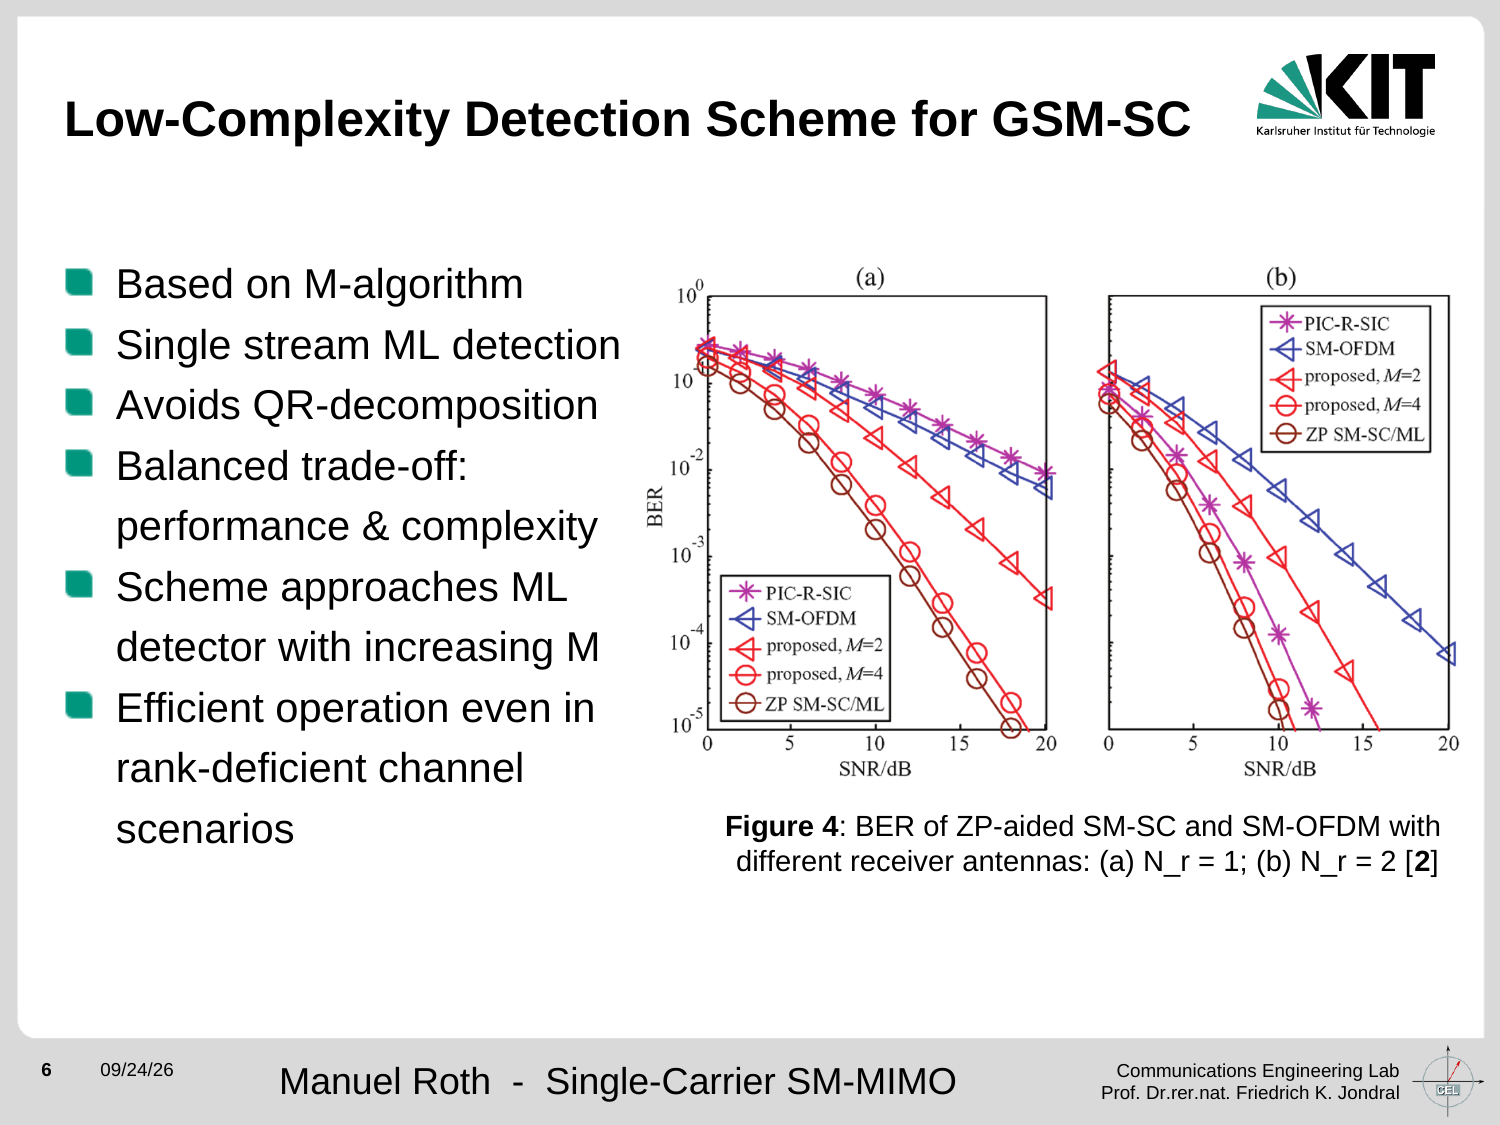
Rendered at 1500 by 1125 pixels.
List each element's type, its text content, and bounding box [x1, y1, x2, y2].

picture [0, 0, 1500, 1125]
text_box Figure 4: BER of ZP-aided SM-SC and SM-OFDM with different receiver antennas: (a) N_r = 1; (b) N_r = 2 [2] [675, 800, 1500, 886]
list Based on M-algorithm Single stream ML detection Avoids QR-decomposition Balanced trade-off: performance & complexity Scheme approaches ML detector with increasing M Efficient operation even in rank-deficient channel scenarios [64, 196, 1436, 1000]
title Low-Complexity Detection Scheme for GSM-SC [64, 54, 1198, 147]
